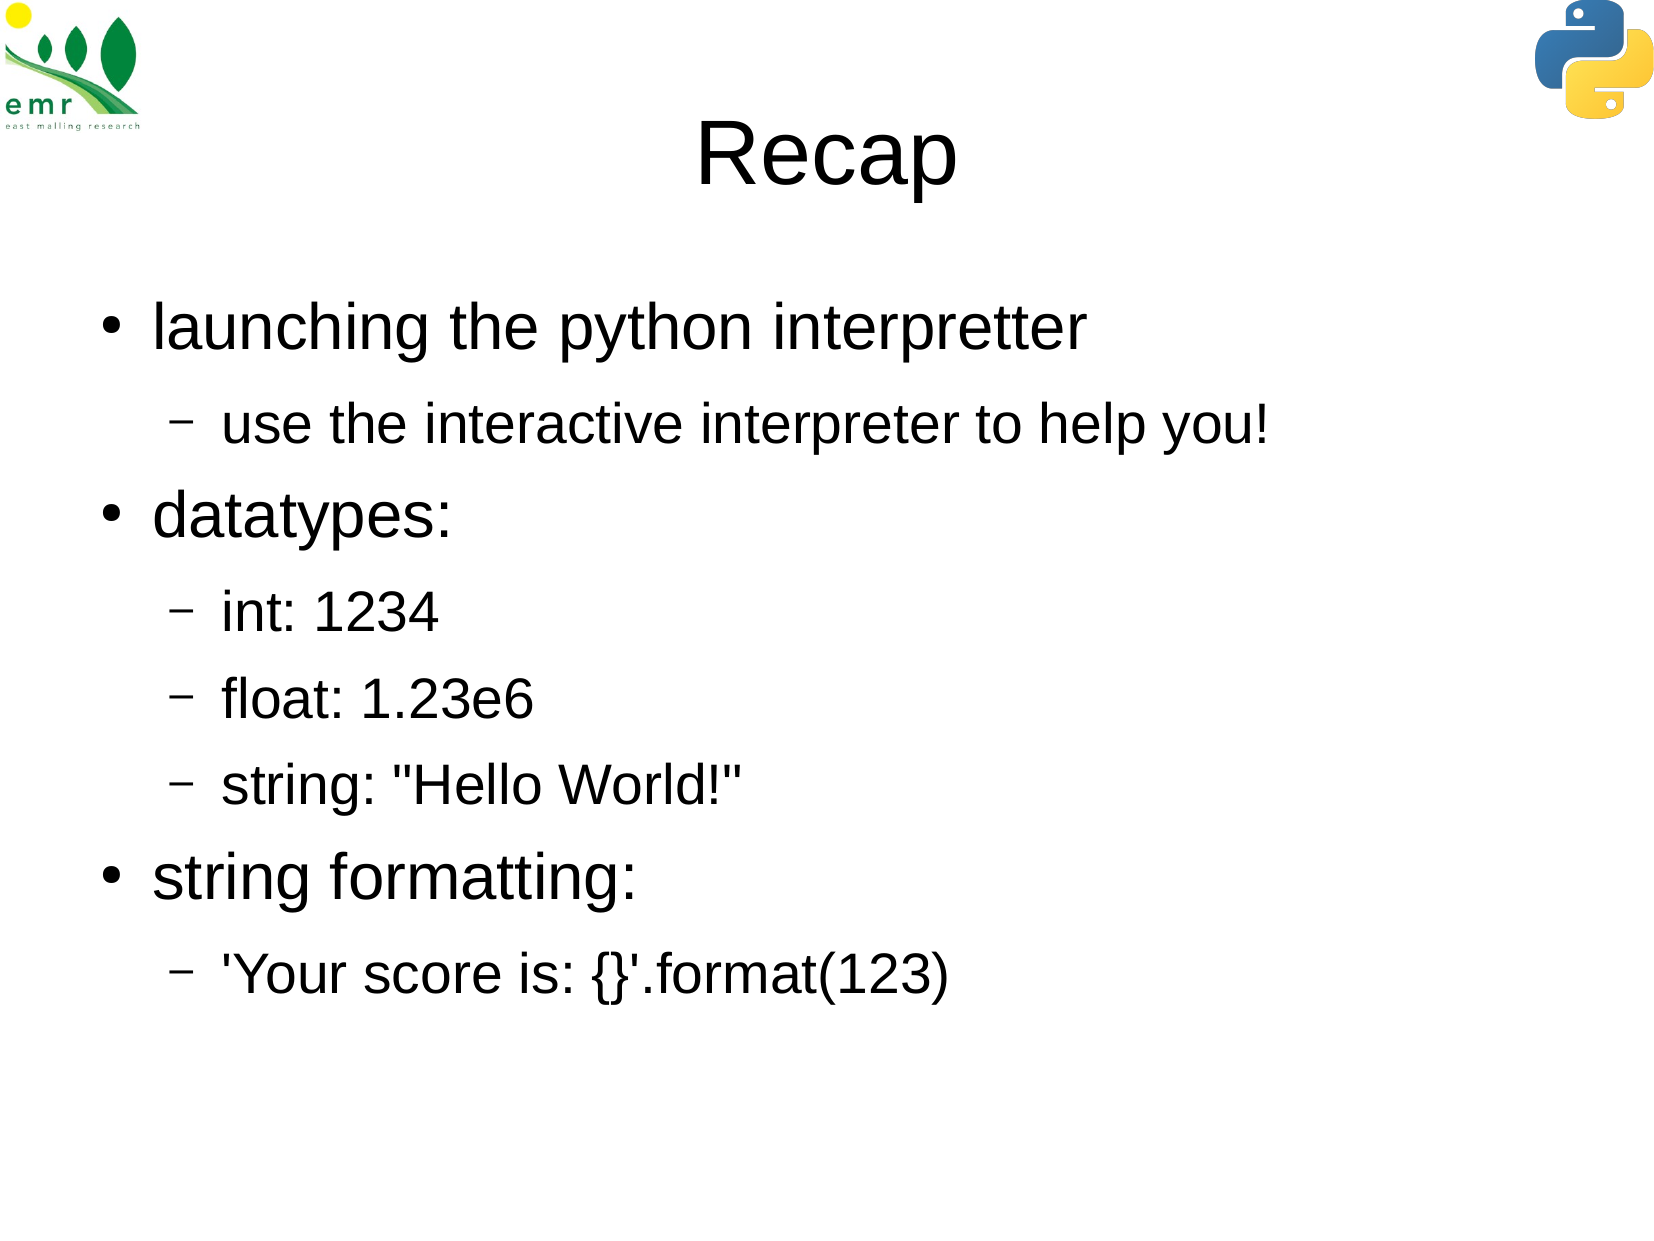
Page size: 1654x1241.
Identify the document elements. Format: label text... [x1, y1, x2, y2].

title Recap [82, 49, 1571, 257]
picture [1535, 0, 1654, 119]
picture [0, 0, 142, 133]
list launching the python interpretter use the interactive interpreter to help you! datatypes: int: 1234 float: 1.23e6 string: "Hello World!" string formatting: 'Your score is: {}'.format(123) [82, 290, 1571, 1010]
